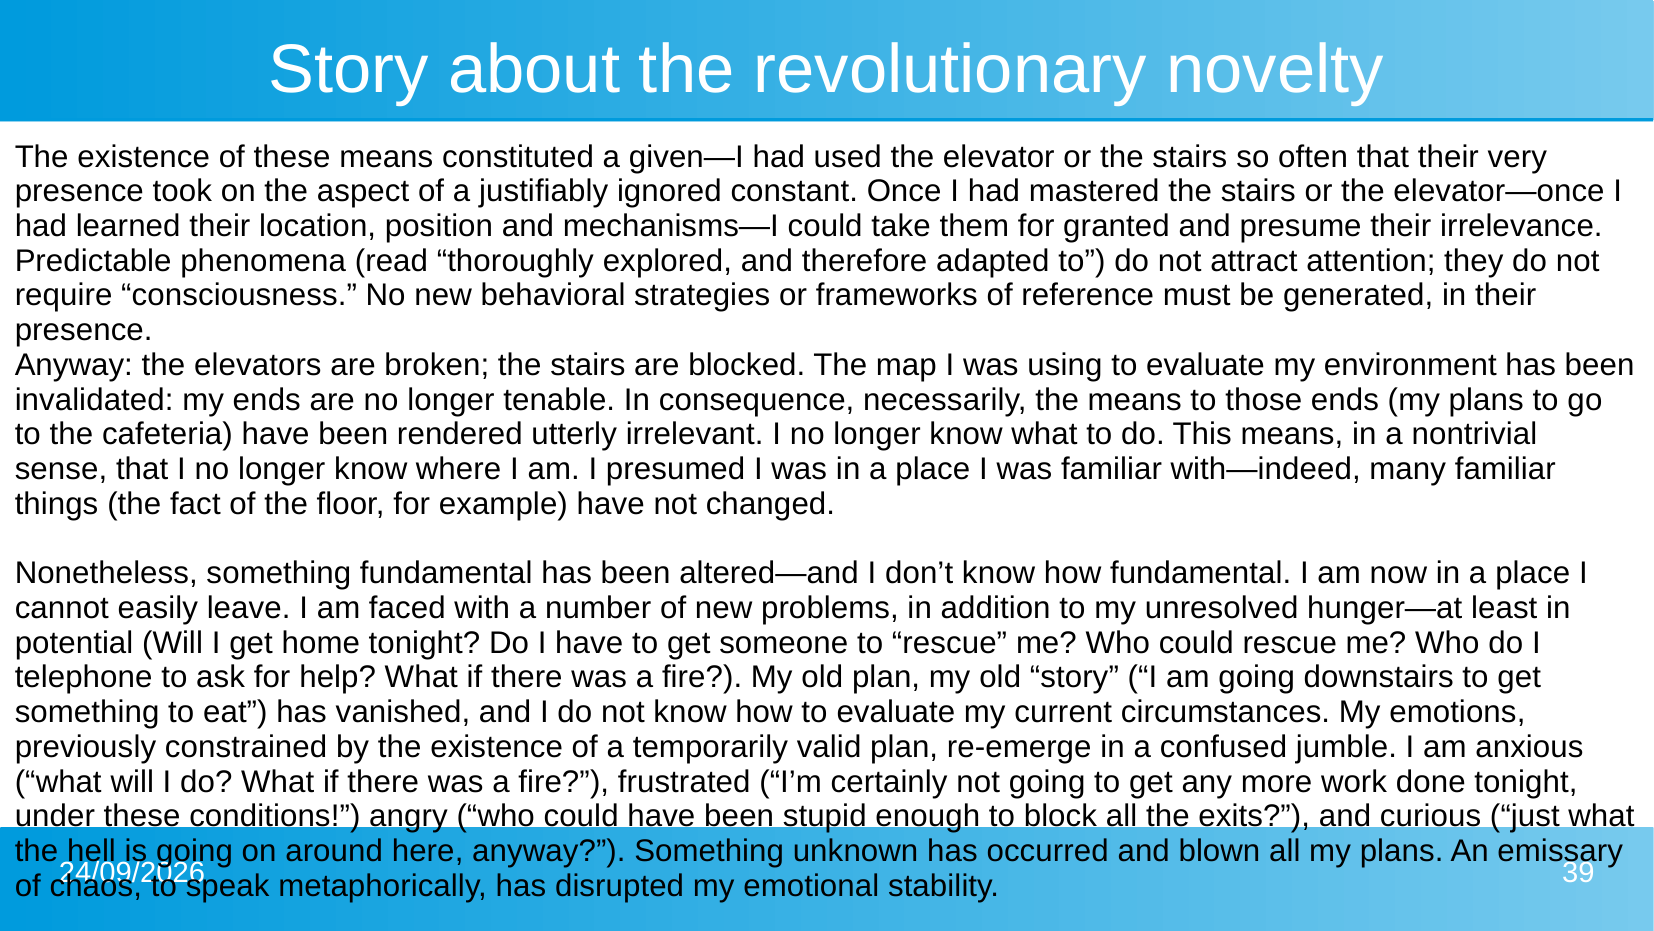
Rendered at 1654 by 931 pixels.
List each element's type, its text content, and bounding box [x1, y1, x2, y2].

title Story about the revolutionary novelty [59, 29, 1595, 108]
text_box The existence of these means constituted a given—I had used the elevator or the stairs so often that their very presence took on the aspect of a justifiably ignored constant. Once I had mastered the stairs or the elevator—once I had learned their location, position and mechanisms—I could take them for granted and presume their irrelevance. Predictable phenomena (read “thoroughly explored, and therefore adapted to”) do not attract attention; they do not require “consciousness.” No new behavioral strategies or frameworks of reference must be generated, in their presence. Anyway: the elevators are broken; the stairs are blocked. The map I was using to evaluate my environment has been invalidated: my ends are no longer tenable. In consequence, necessarily, the means to those ends (my plans to go to the cafeteria) have been rendered utterly irrelevant. I no longer know what to do. This means, in a nontrivial sense, that I no longer know where I am. I presumed I was in a place I was familiar with—indeed, many familiar things (the fact of the floor, for example) have not changed. Nonetheless, something fundamental has been altered—and I don’t know how fundamental. I am now in a place I cannot easily leave. I am faced with a number of new problems, in addition to my unresolved hunger—at least in potential (Will I get home tonight? Do I have to get someone to “rescue” me? Who could rescue me? Who do I telephone to ask for help? What if there was a fire?). My old plan, my old “story” (“I am going downstairs to get something to eat”) has vanished, and I do not know how to evaluate my current circumstances. My emotions, previously constrained by the existence of a temporarily valid plan, re-emerge in a confused jumble. I am anxious (“what will I do? What if there was a fire?”), frustrated (“I’m certainly not going to get any more work done tonight, under these conditions!”) angry (“who could have been stupid enough to block all the exits?”), and curious (“just what the hell is going on around here, anyway?”). Something unknown has occurred and blown all my plans. An emissary of chaos, to speak metaphorically, has disrupted my emotional stability. [0, 131, 1654, 931]
